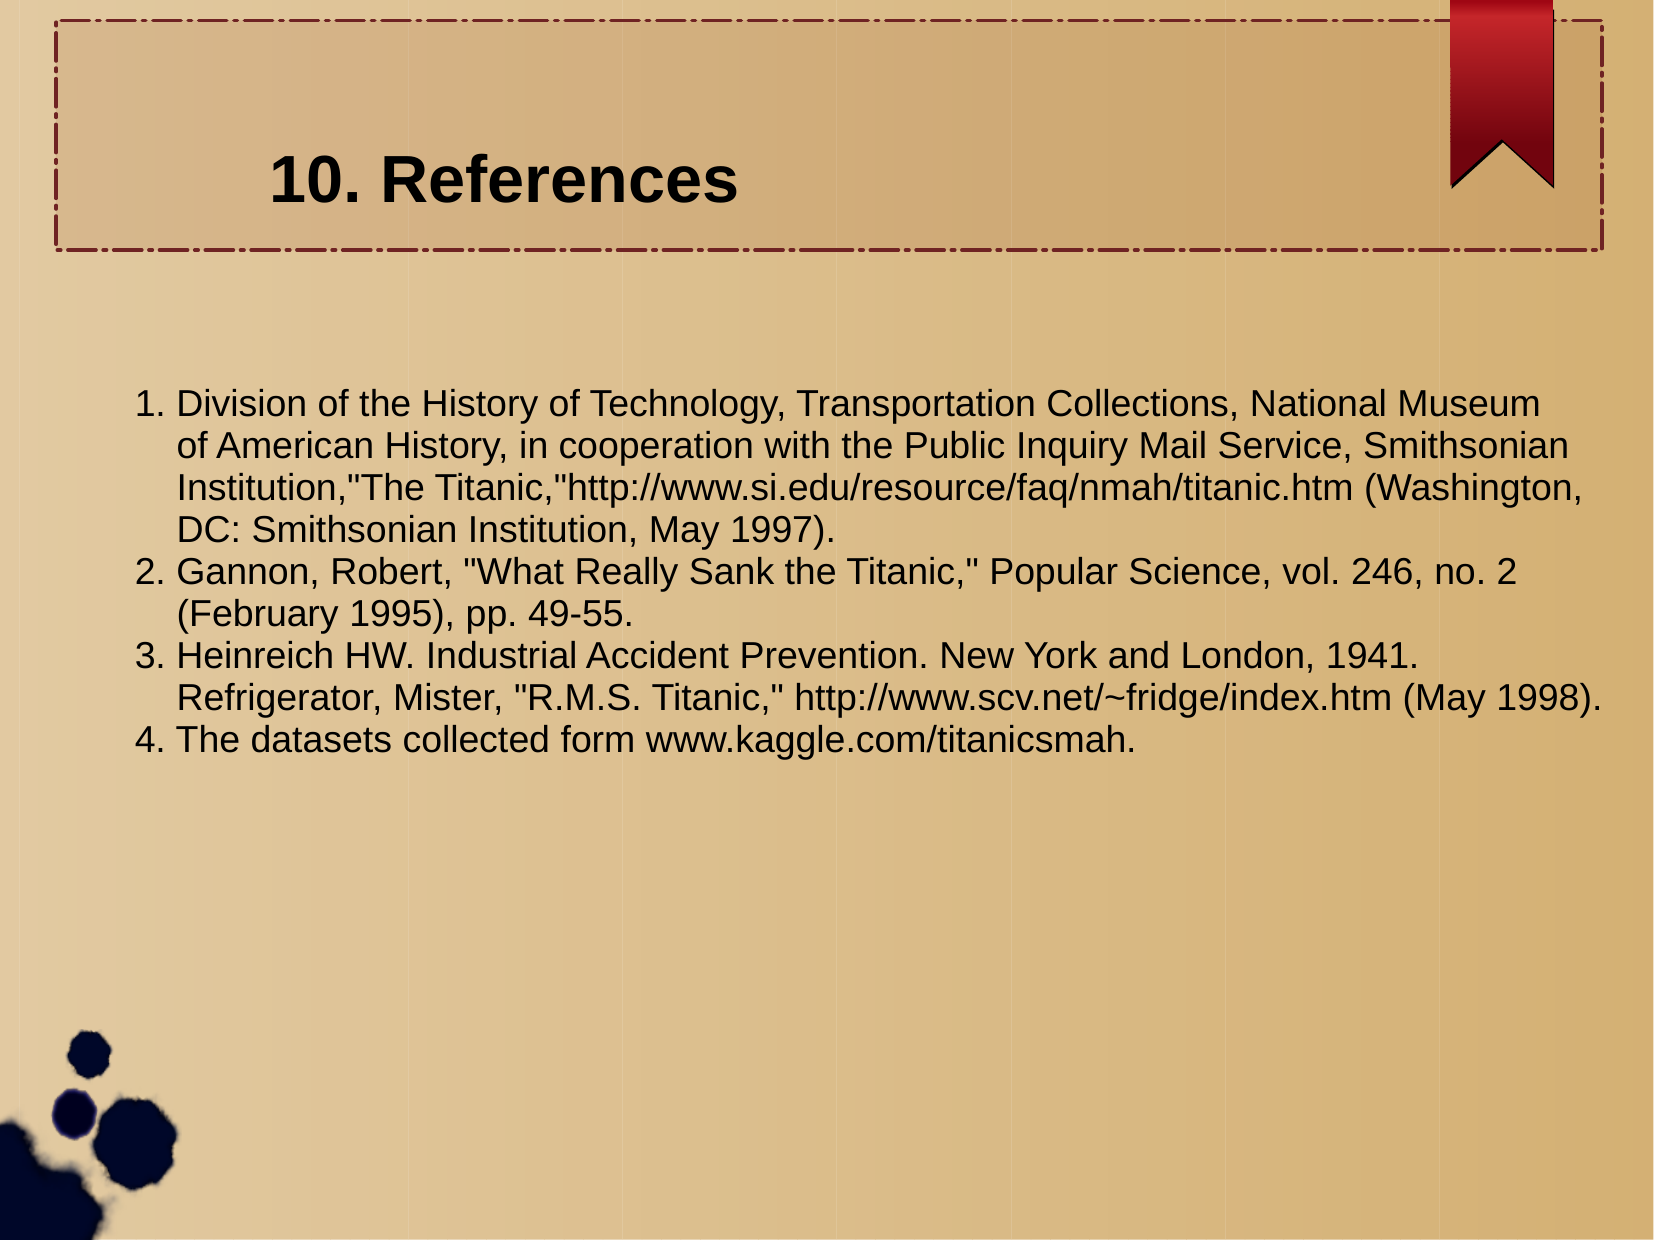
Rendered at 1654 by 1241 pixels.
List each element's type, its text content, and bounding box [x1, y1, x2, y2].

text_box 1. Division of the History of Technology, Transportation Collections, National Museum of American History, in cooperation with the Public Inquiry Mail Service, Smithsonian Institution,"The Titanic,"http://www.si.edu/resource/faq/nmah/titanic.htm (Washington, DC: Smithsonian Institution, May 1997). 2. Gannon, Robert, "What Really Sank the Titanic," Popular Science, vol. 246, no. 2 (February 1995), pp. 49-55. 3. Heinreich HW. Industrial Accident Prevention. New York and London, 1941. Refrigerator, Mister, "R.M.S. Titanic," http://www.scv.net/~fridge/index.htm (May 1998). 4. The datasets collected form www.kaggle.com/titanicsmah. [120, 375, 1618, 768]
text_box 10. References [255, 135, 776, 225]
